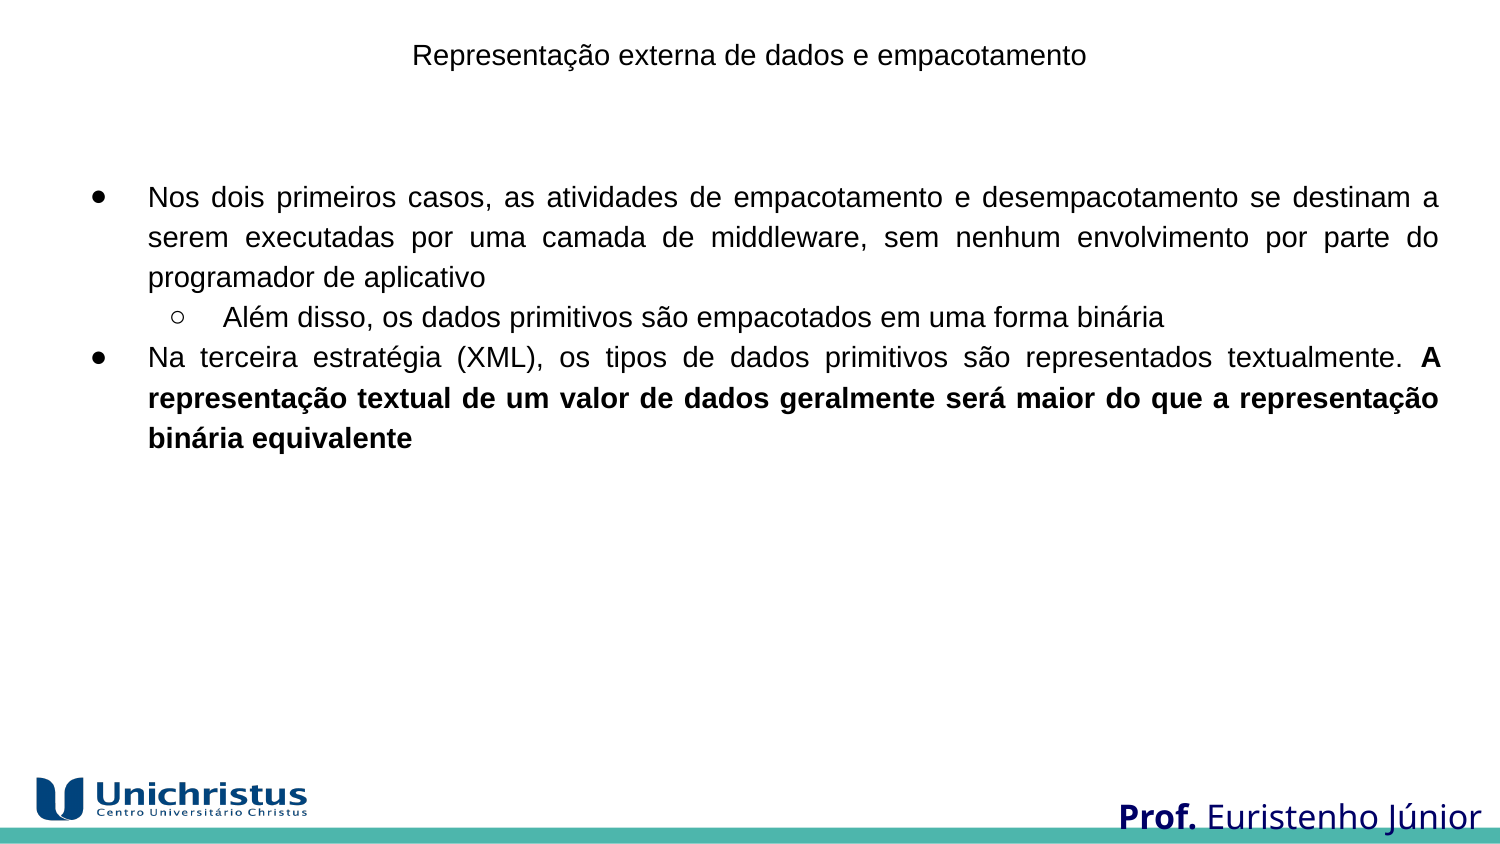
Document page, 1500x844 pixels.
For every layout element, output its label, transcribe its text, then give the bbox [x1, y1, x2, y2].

title Representação externa de dados e empacotamento [51, 20, 1449, 137]
picture [32, 775, 311, 822]
list Nos dois primeiros casos, as atividades de empacotamento e desempacotamento se destinam a serem executadas por uma camada de middleware, sem nenhum envolvimento por parte do programador de aplicativo Além disso, os dados primitivos são empacotados em uma forma binária Na terceira estratégia (XML), os tipos de dados primitivos são representados textualmente. A representação textual de um valor de dados geralmente será maior do que a representação binária equivalente [57, 157, 1456, 756]
